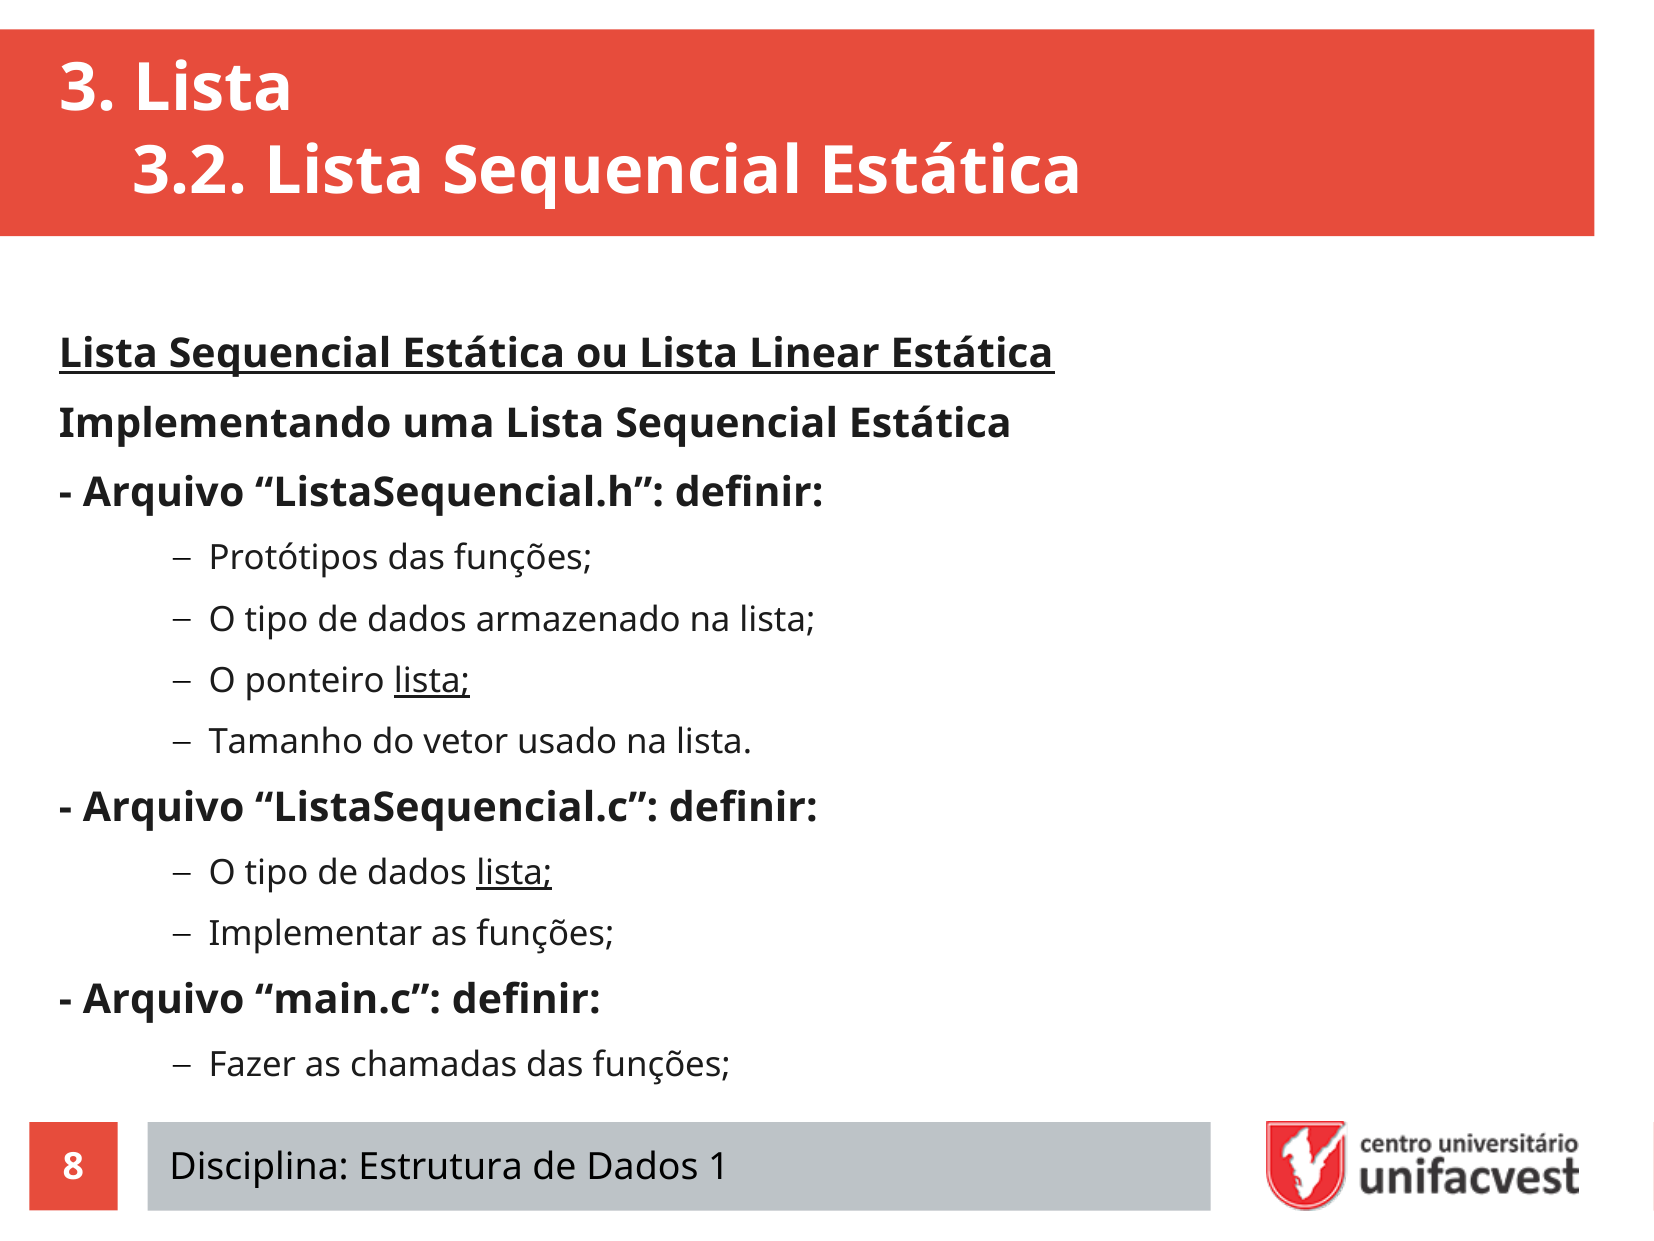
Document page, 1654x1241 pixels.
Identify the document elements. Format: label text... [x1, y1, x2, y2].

picture [1266, 1121, 1579, 1211]
list Lista Sequencial Estática ou Lista Linear Estática Implementando uma Lista Sequencial Estática - Arquivo “ListaSequencial.h”: definir: Protótipos das funções; O tipo de dados armazenado na lista; O ponteiro lista; Tamanho do vetor usado na lista. - Arquivo “ListaSequencial.c”: definir: O tipo de dados lista; Implementar as funções; - Arquivo “main.c”: definir: Fazer as chamadas das funções; [59, 324, 1566, 1093]
text_box Disciplina: Estrutura de Dados 1 [154, 1132, 1205, 1196]
title 3. Lista 3.2. Lista Sequencial Estática [59, 59, 1595, 207]
text_box [1238, 1120, 1654, 1212]
